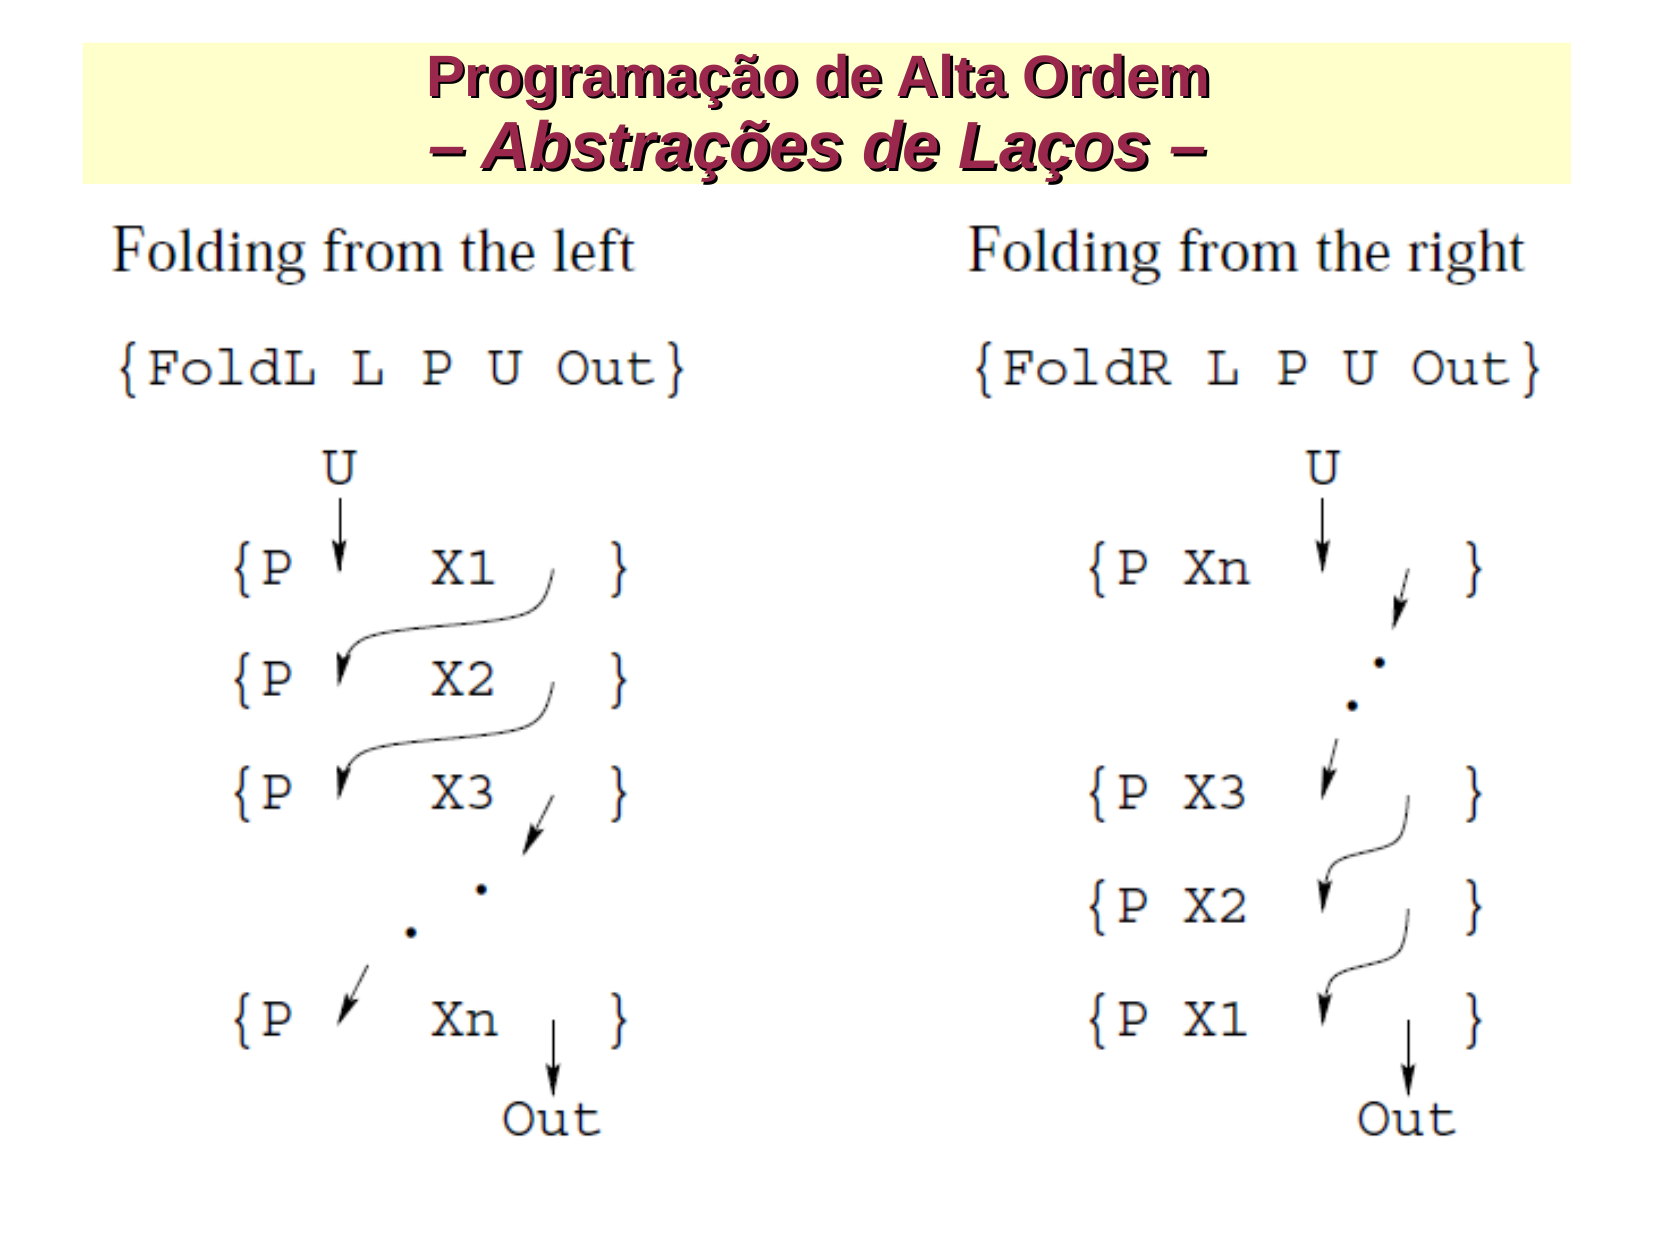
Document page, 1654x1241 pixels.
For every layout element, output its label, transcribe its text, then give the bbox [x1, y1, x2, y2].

picture [88, 206, 1560, 1152]
title Programação de Alta Ordem – Abstrações de Laços – [82, 42, 1571, 184]
